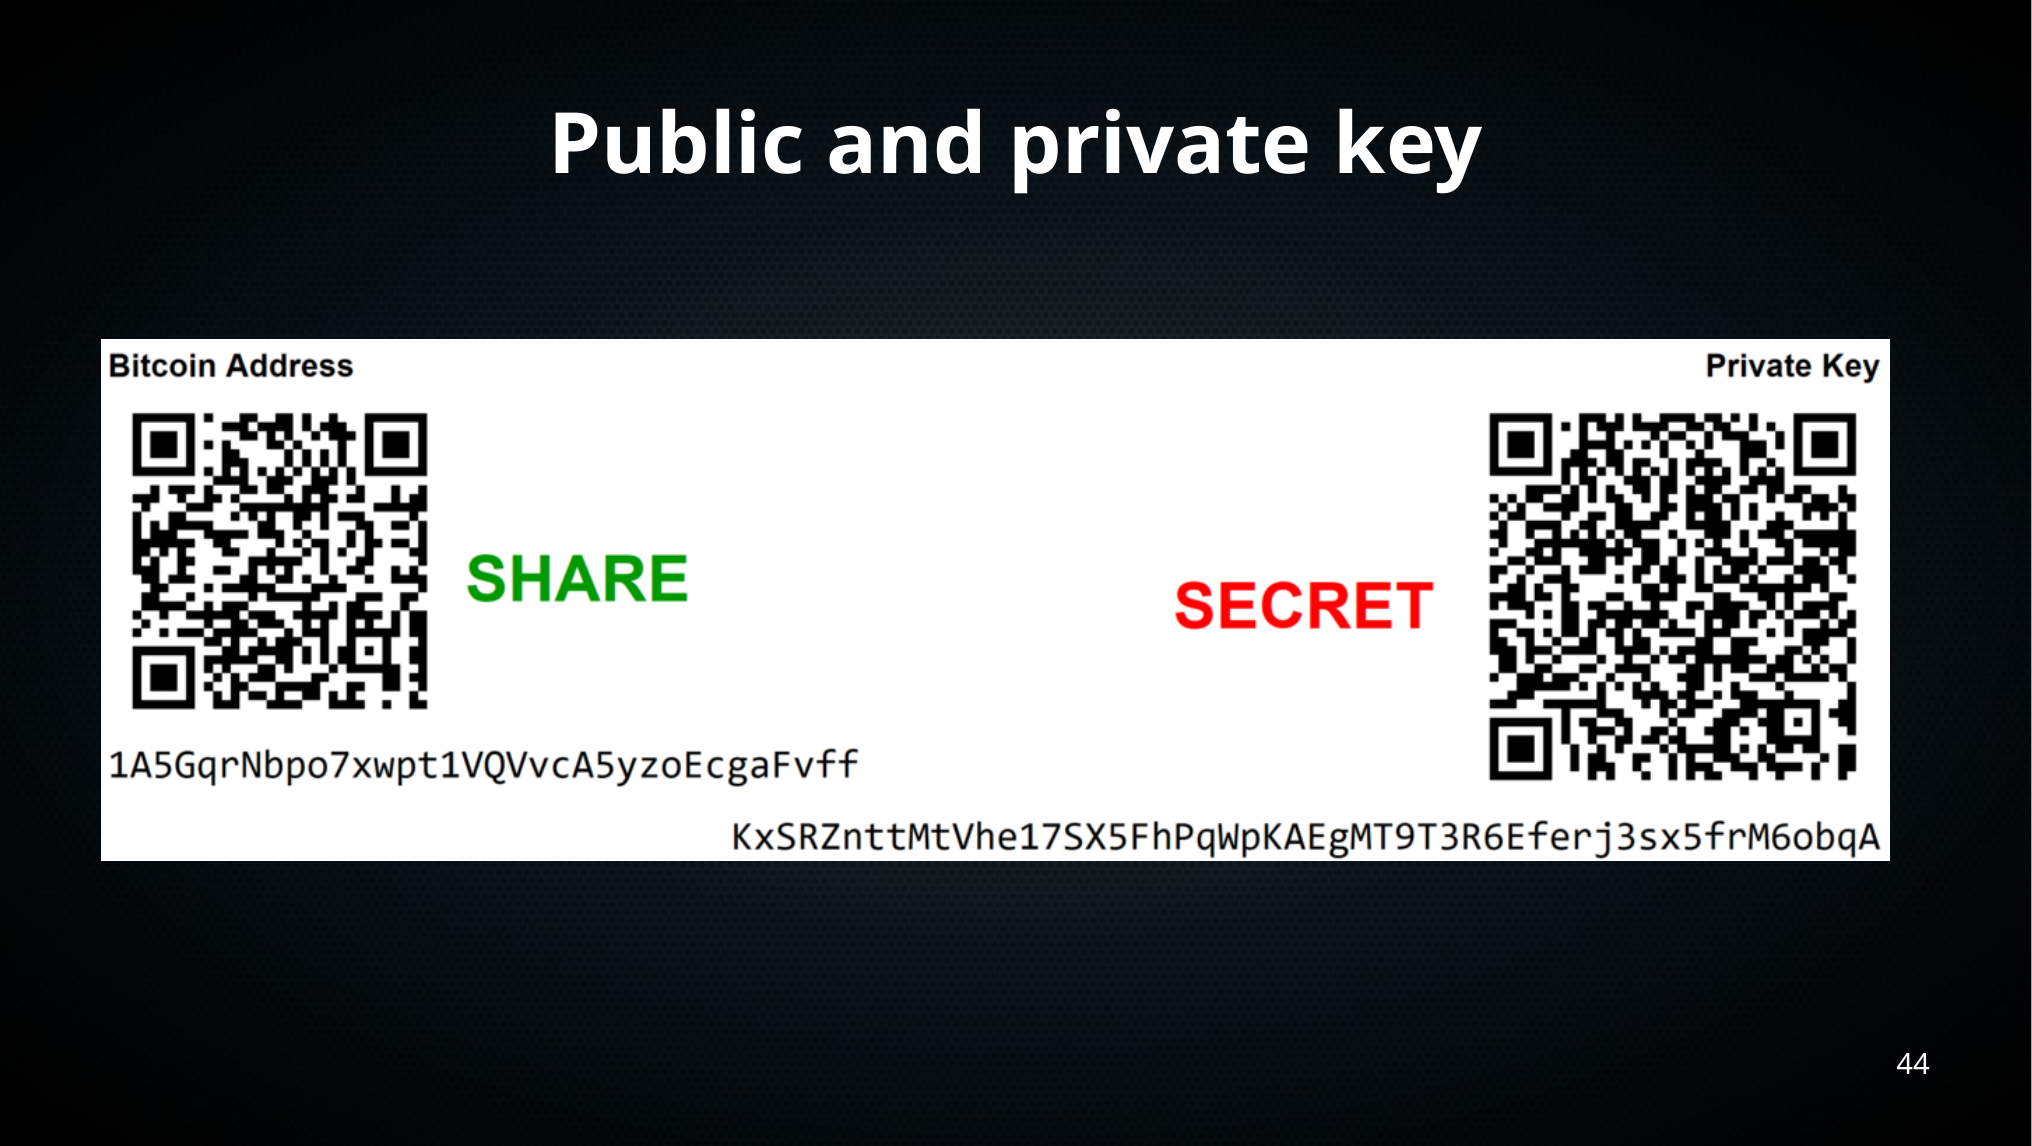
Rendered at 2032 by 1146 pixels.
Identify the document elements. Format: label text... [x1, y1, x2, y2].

title Public and private key [101, 45, 1930, 237]
picture [0, 0, 2032, 1146]
